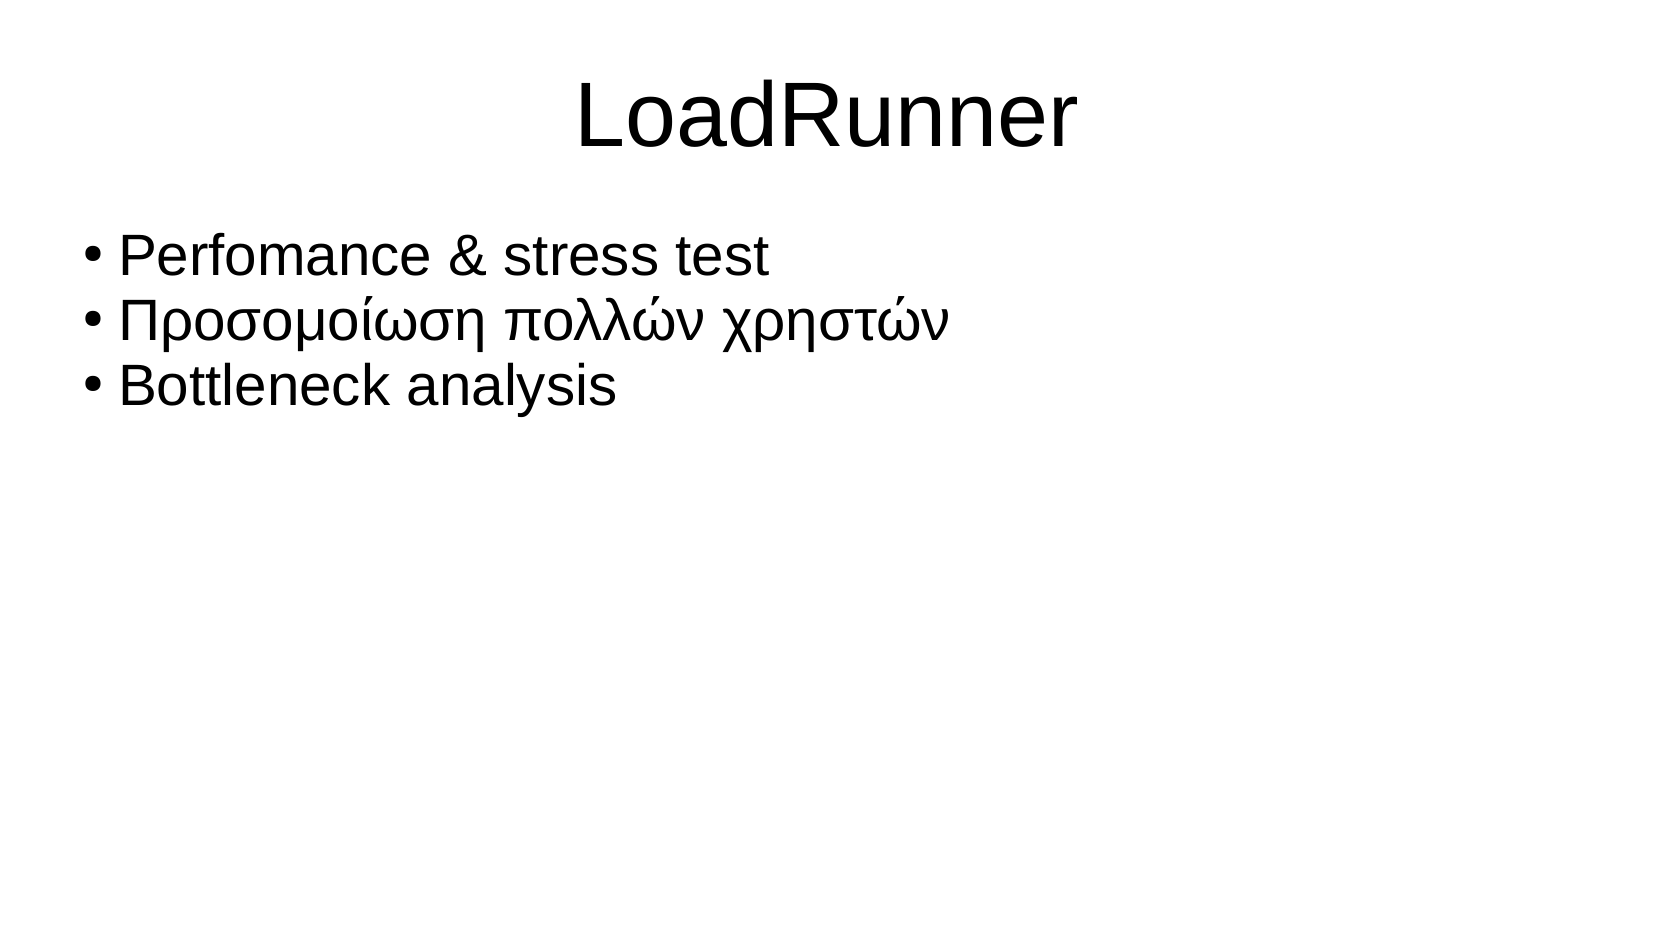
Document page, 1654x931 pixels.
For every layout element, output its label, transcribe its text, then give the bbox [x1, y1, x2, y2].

subtitle Perfomance & stress test Προσομοίωση πολλών χρηστών Bottleneck analysis [82, 217, 1571, 758]
title LoadRunner [82, 37, 1571, 193]
